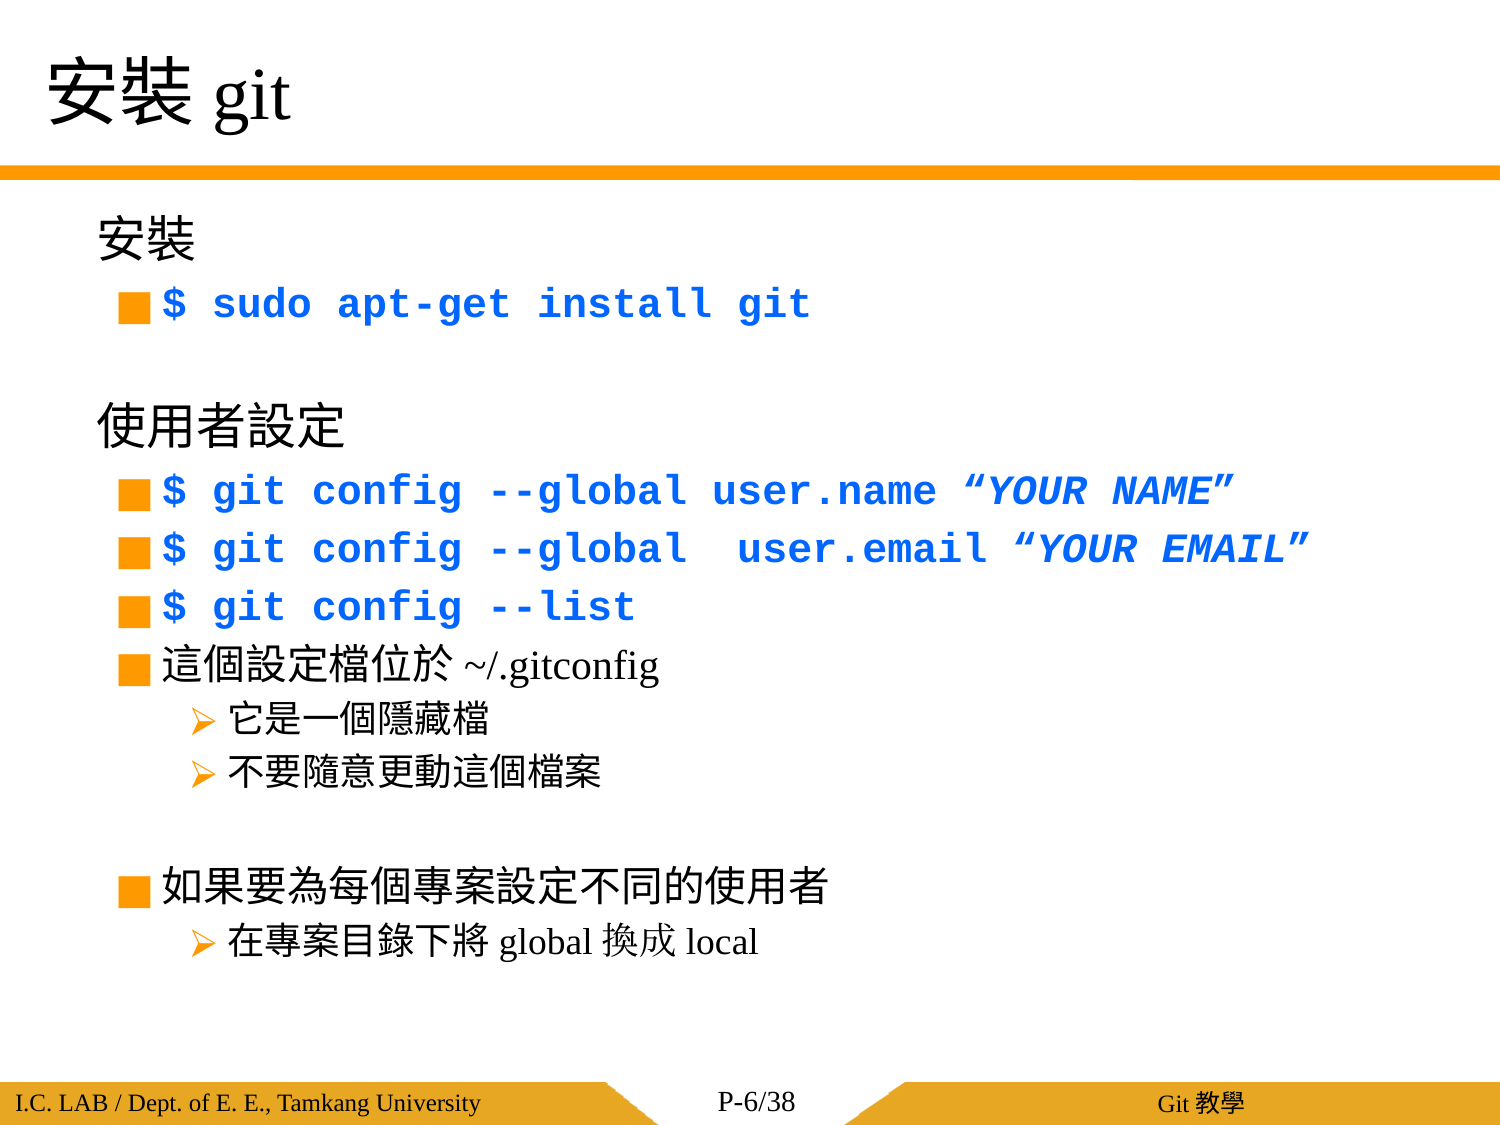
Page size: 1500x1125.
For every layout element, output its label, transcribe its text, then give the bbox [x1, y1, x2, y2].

list 安裝 $ sudo apt-get install git 使用者設定 $ git config --global user.name “YOUR NAME” $ git config --global user.email “YOUR EMAIL” $ git config --list 這個設定檔位於~/.gitconfig 它是一個隱藏檔 不要隨意更動這個檔案 如果要為每個專案設定不同的使用者 在專案目錄下將global換成local [24, 200, 1463, 1074]
picture [0, 1082, 658, 1125]
picture [842, 1082, 1500, 1125]
title 安裝git [29, 19, 1459, 161]
